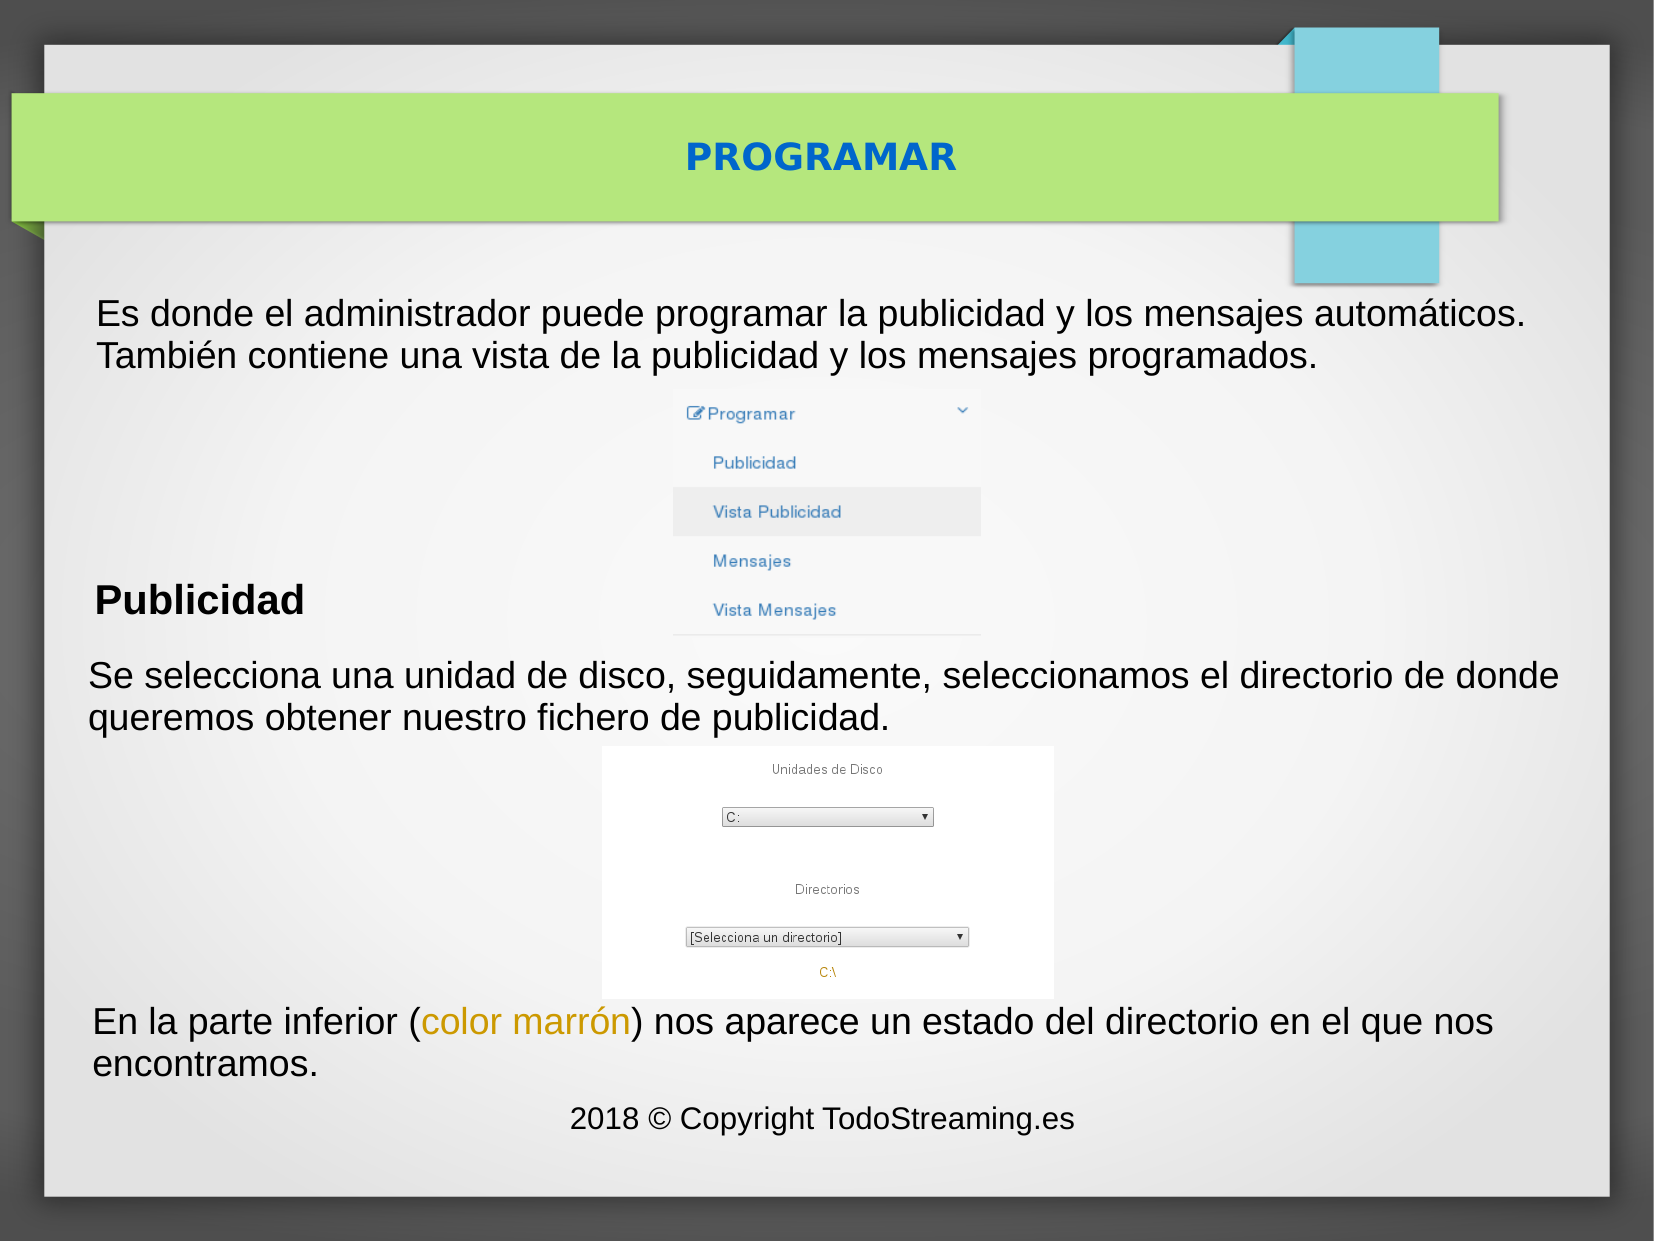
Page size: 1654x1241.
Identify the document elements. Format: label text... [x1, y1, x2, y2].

text_box Se selecciona una unidad de disco, seguidamente, seleccionamos el directorio de donde queremos obtener nuestro fichero de publicidad. [88, 637, 1577, 756]
text_box 2018 © Copyright TodoStreaming.es [555, 1094, 1099, 1146]
text_box En la parte inferior (color marrón) nos aparece un estado del directorio en el que nos encontramos. [92, 998, 1581, 1087]
text_box Publicidad [94, 538, 319, 637]
subtitle Es donde el administrador puede programar la publicidad y los mensajes automáticos. También contiene una vista de la publicidad y los mensajes programados. [96, 290, 1585, 378]
title PROGRAMAR [685, 113, 969, 201]
picture [0, 0, 1654, 1241]
